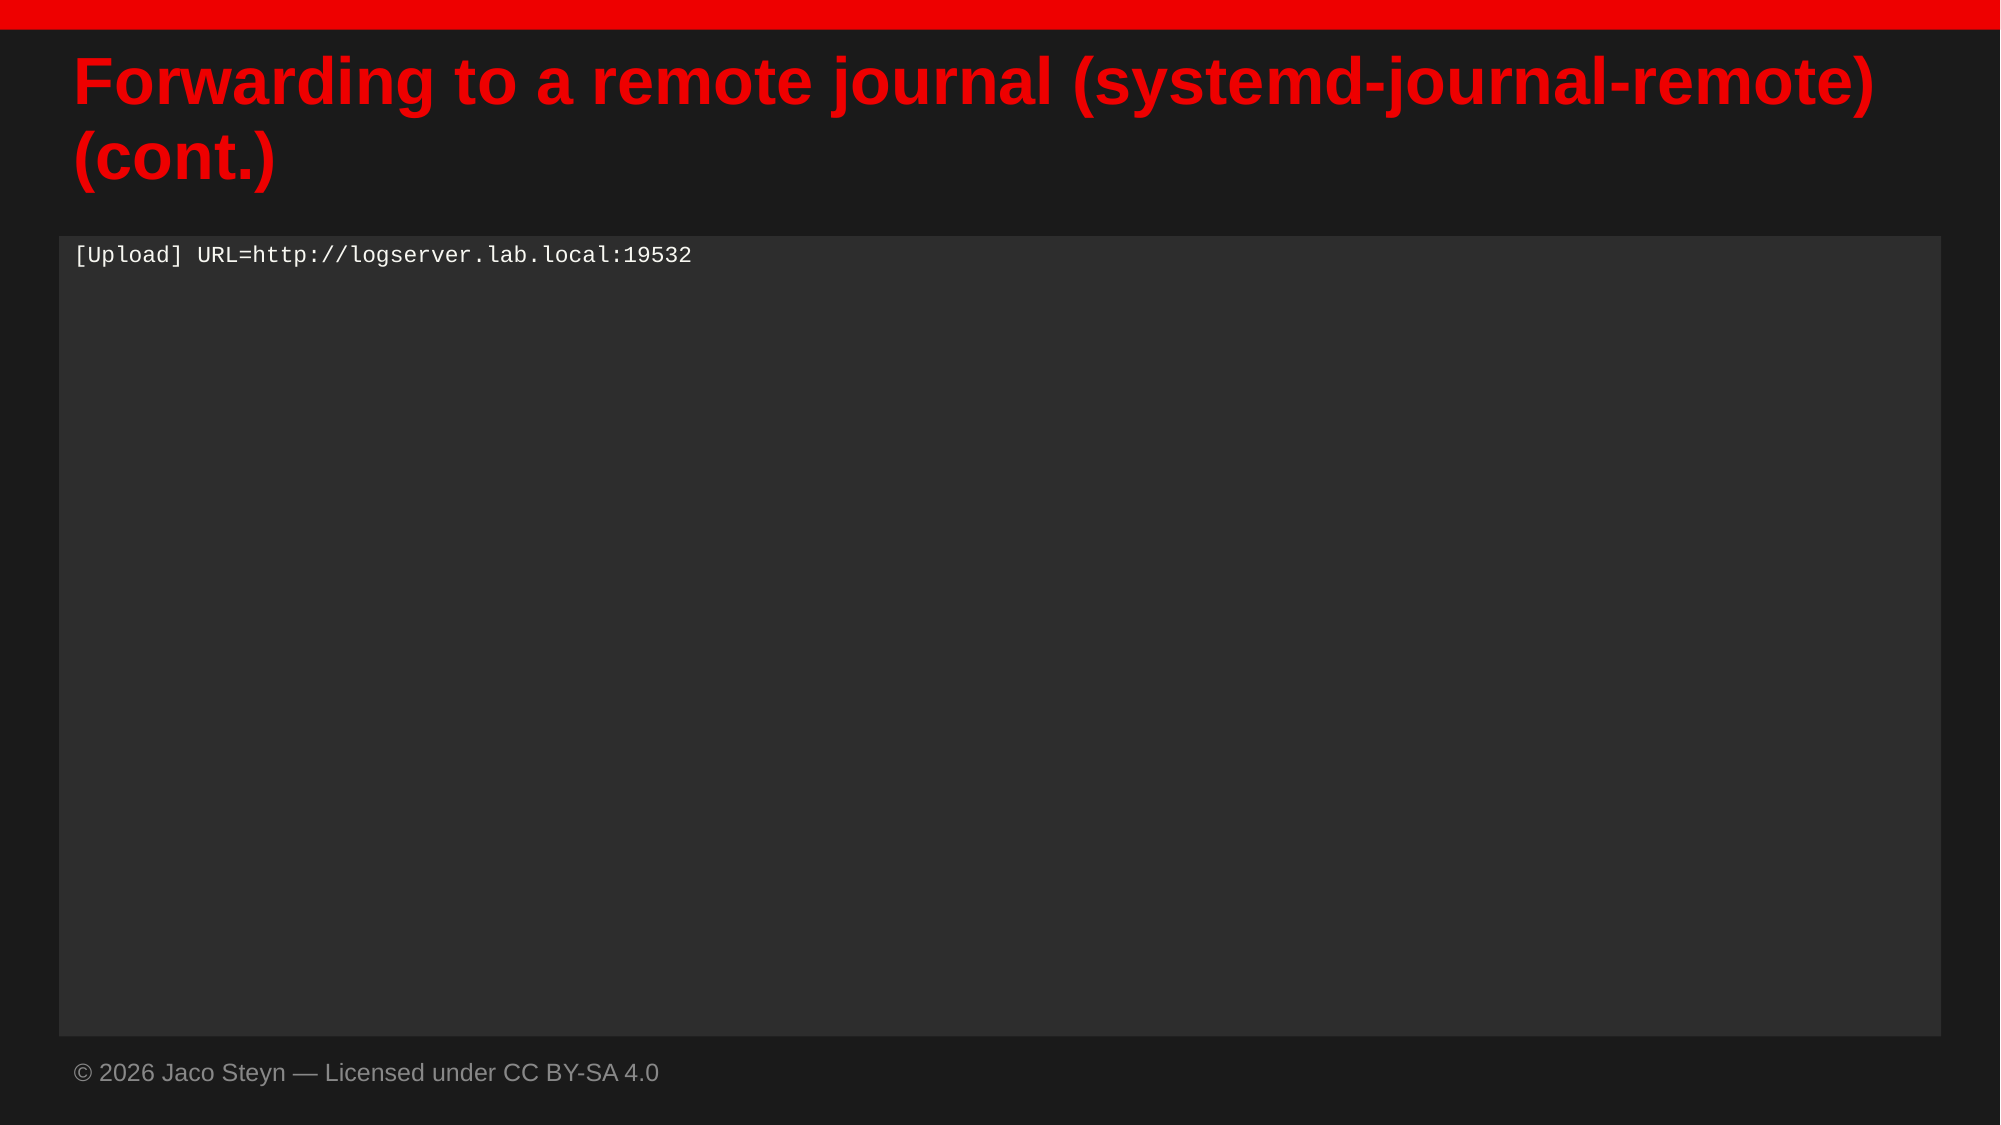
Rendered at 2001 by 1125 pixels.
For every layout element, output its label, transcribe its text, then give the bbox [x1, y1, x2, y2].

text_box © 2026 Jaco Steyn — Licensed under CC BY-SA 4.0 [59, 1051, 1942, 1093]
text_box Forwarding to a remote journal (systemd-journal-remote) (cont.) [59, 36, 1942, 208]
text_box [Upload] URL=http://logserver.lab.local:19532 [59, 236, 1942, 1037]
text_box [0, 0, 2001, 30]
